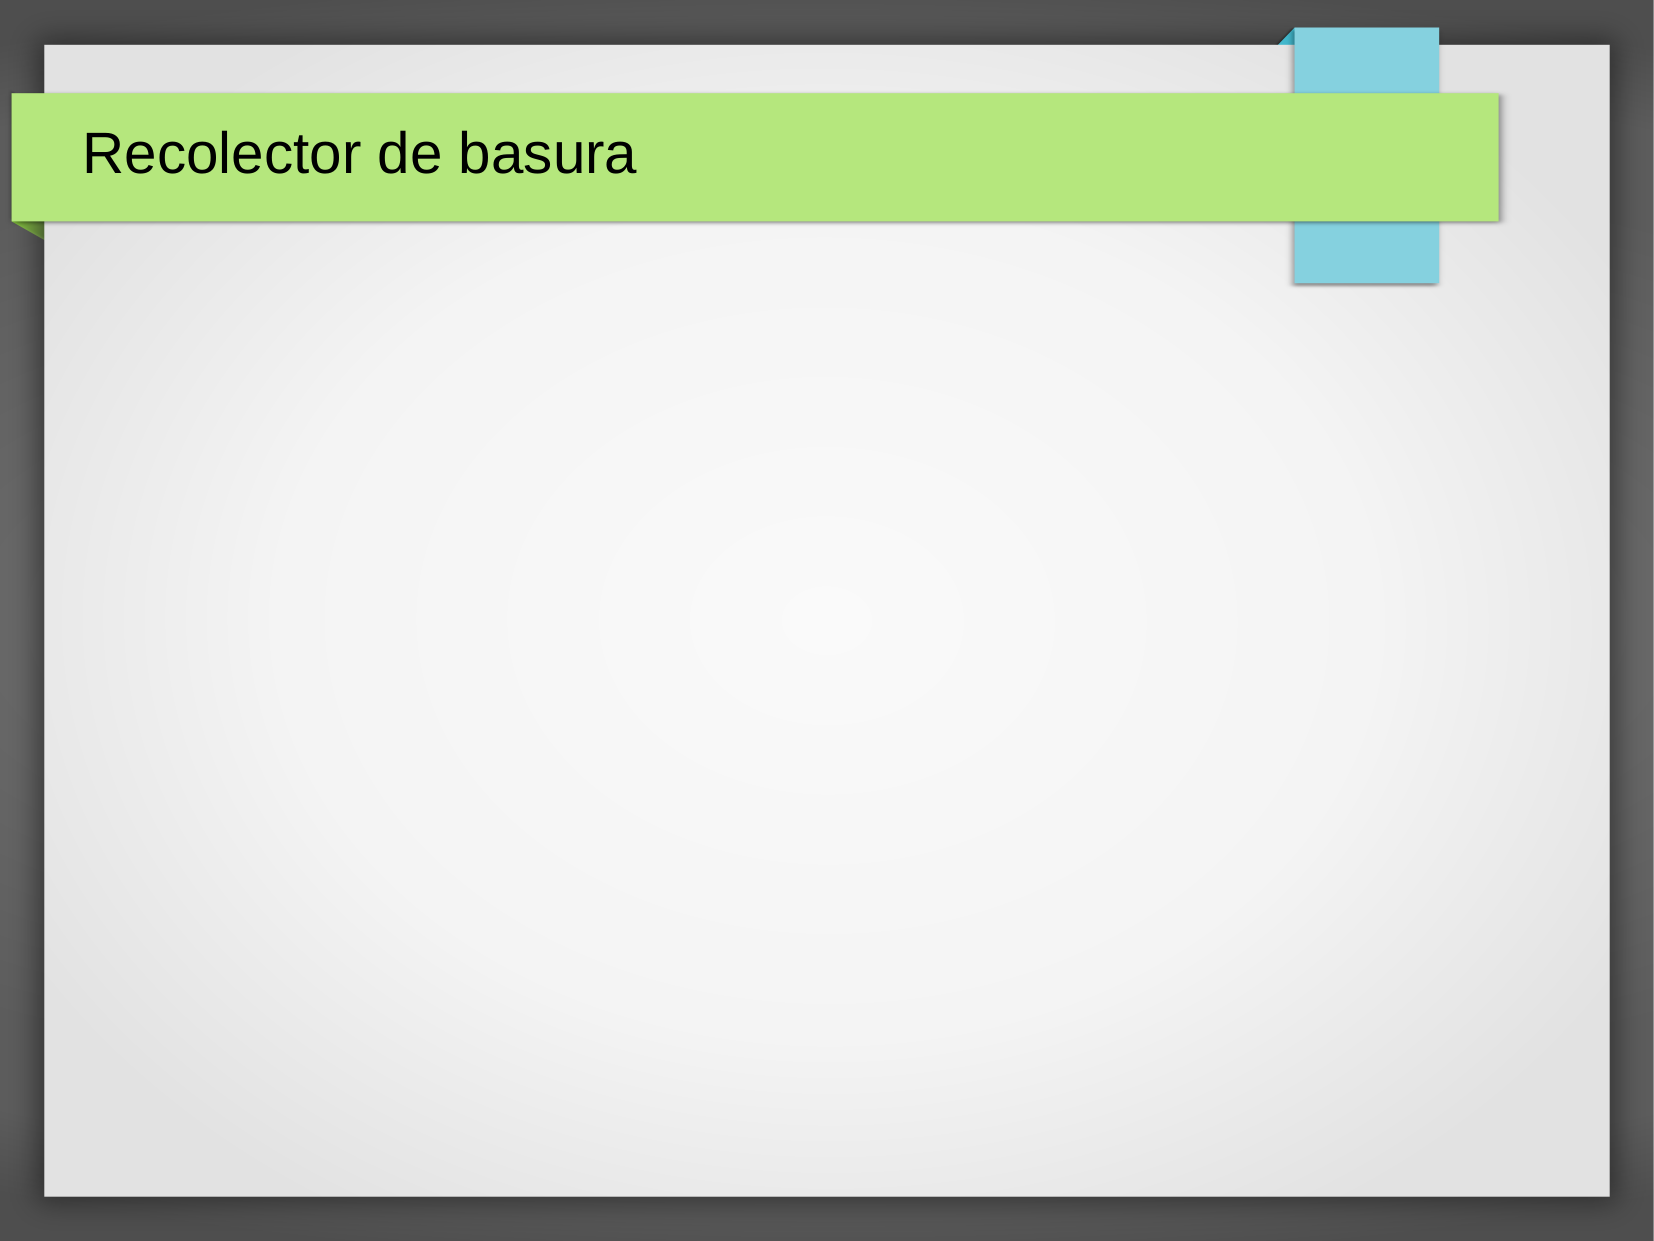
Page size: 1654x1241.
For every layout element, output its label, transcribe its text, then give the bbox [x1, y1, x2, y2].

picture [0, 0, 1654, 1241]
title Recolector de basura [82, 94, 1264, 213]
